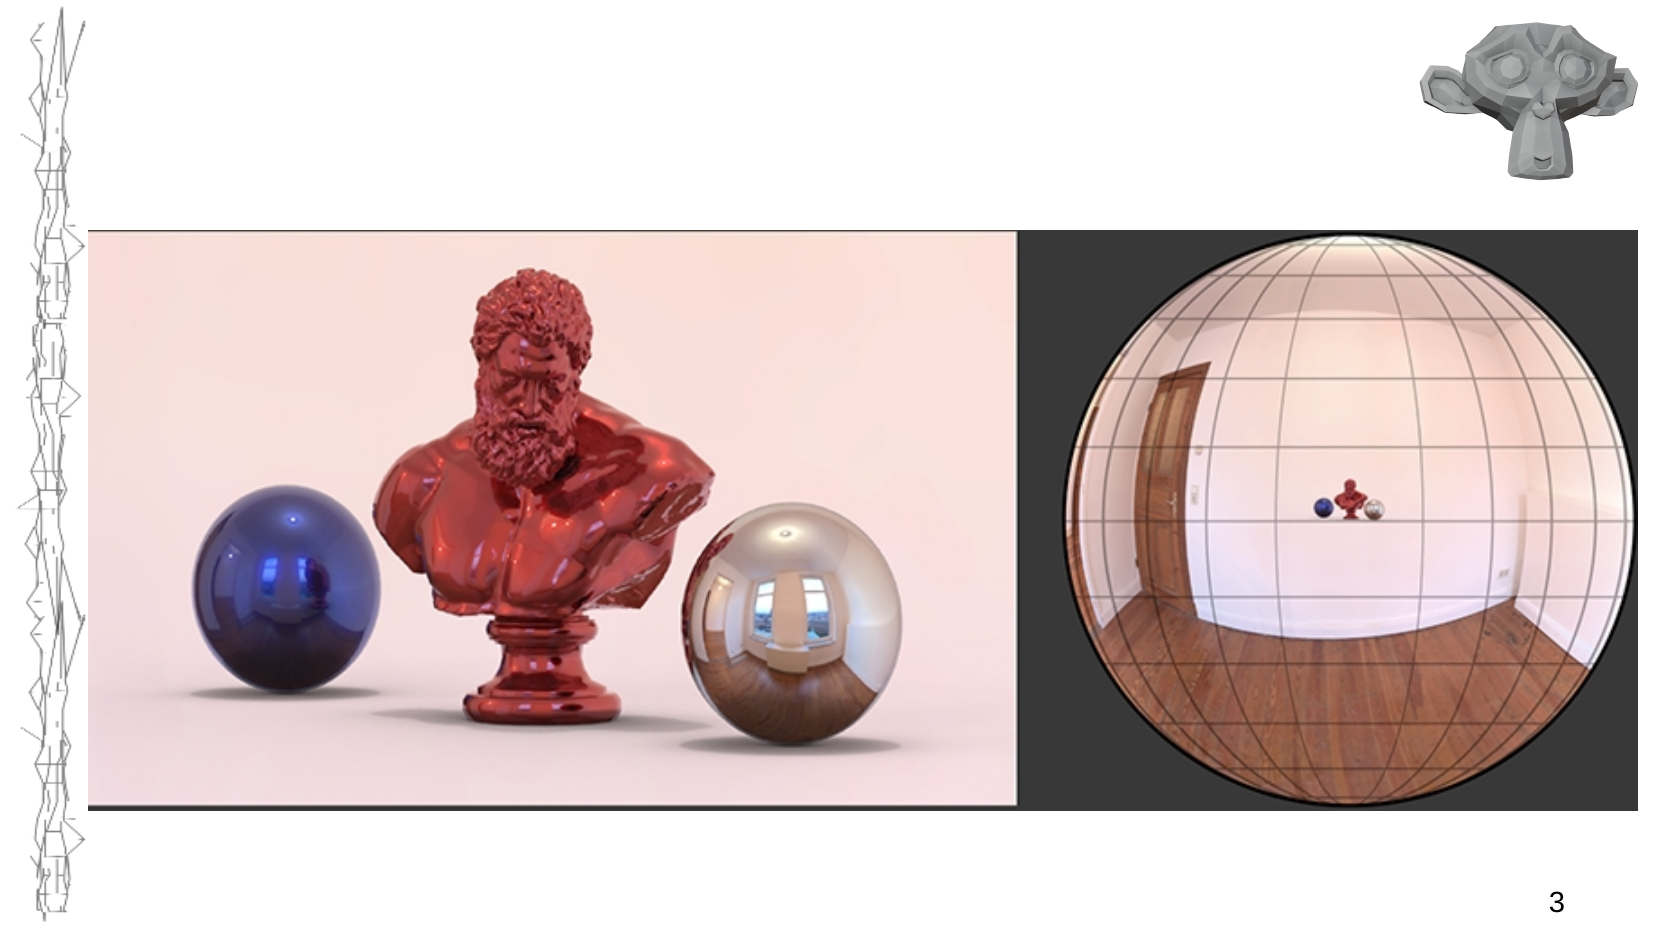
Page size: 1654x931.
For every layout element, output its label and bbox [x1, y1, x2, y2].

picture [1411, 11, 1645, 189]
picture [88, 230, 1638, 811]
